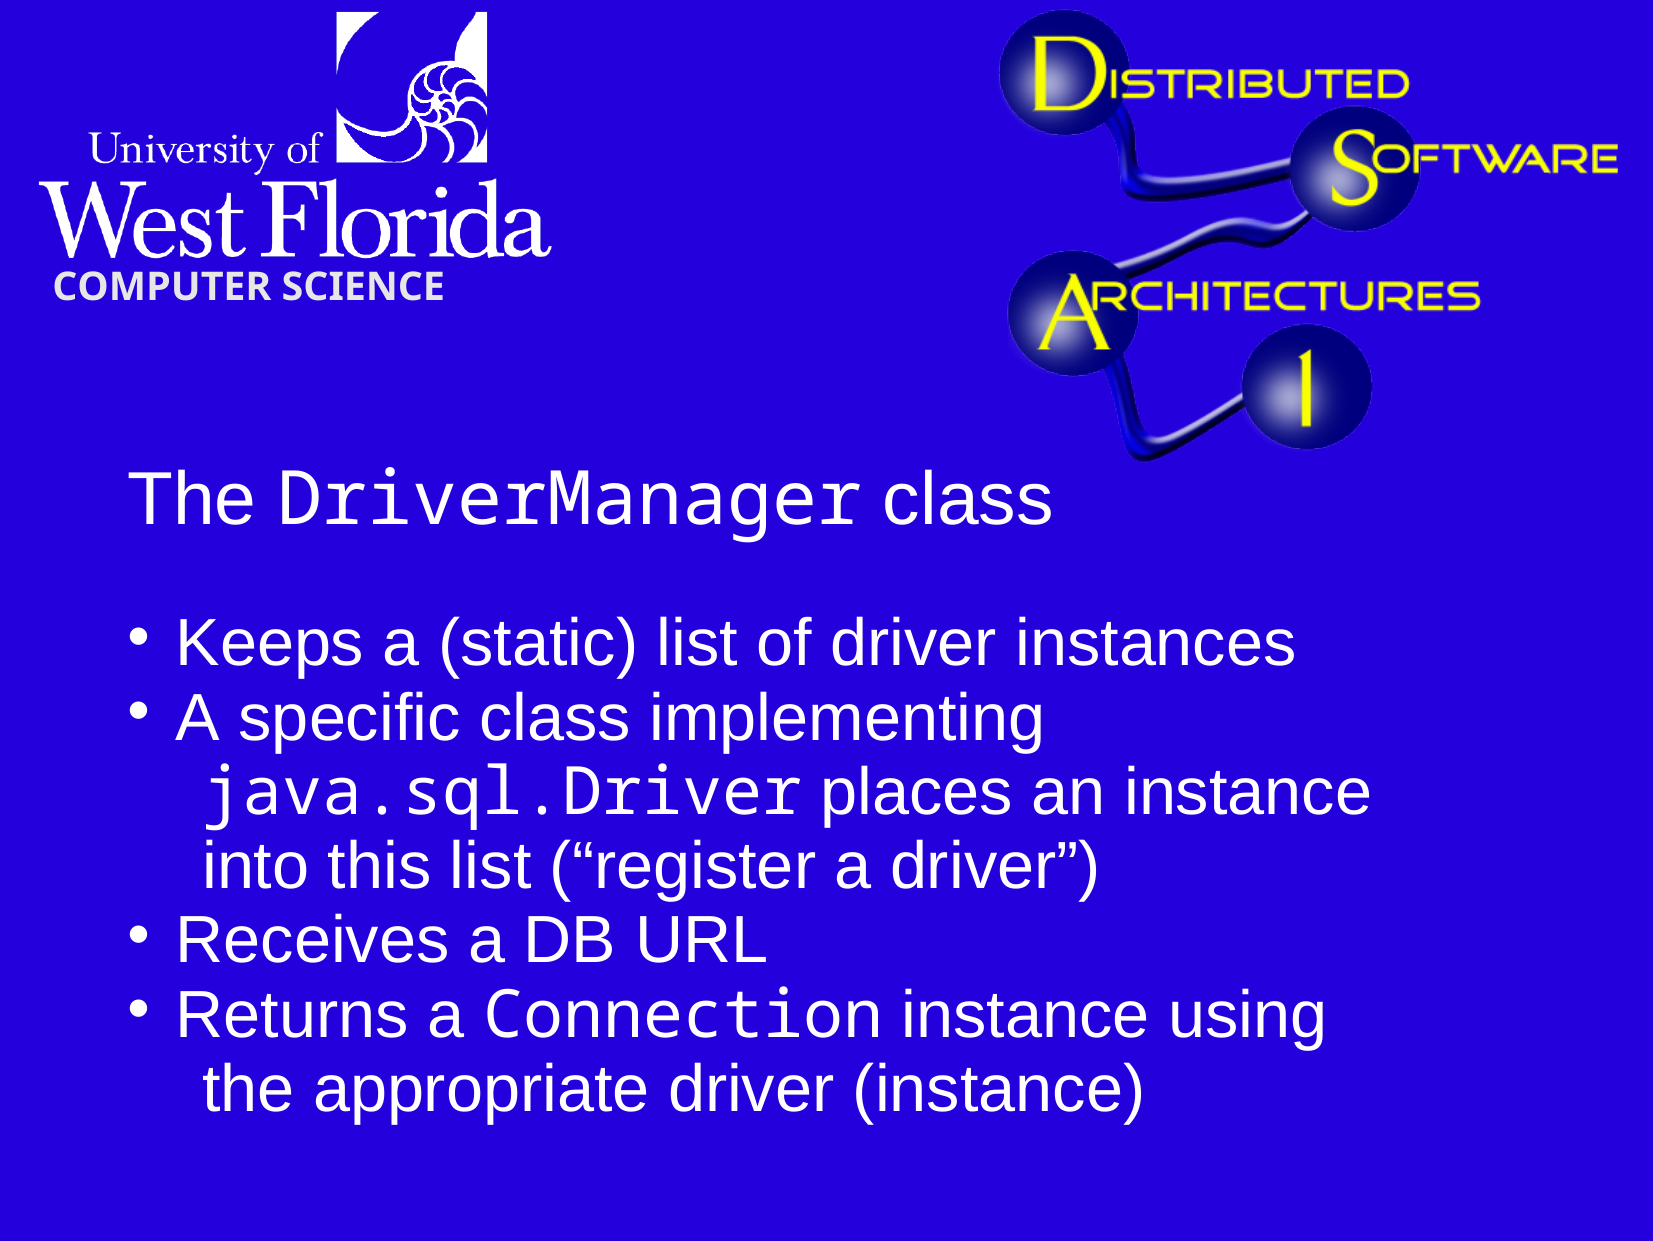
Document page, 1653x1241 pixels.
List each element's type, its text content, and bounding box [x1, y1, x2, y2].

picture [910, 0, 1653, 506]
picture [37, 0, 559, 262]
text_box The DriverManager class Keeps a (static) list of driver instances A specific class implementing java.sql.Driver places an instance into this list (“register a driver”) Receives a DB URL Returns a Connection instance using the appropriate driver (instance) [112, 450, 1426, 801]
text_box COMPUTER SCIENCE [37, 262, 563, 316]
